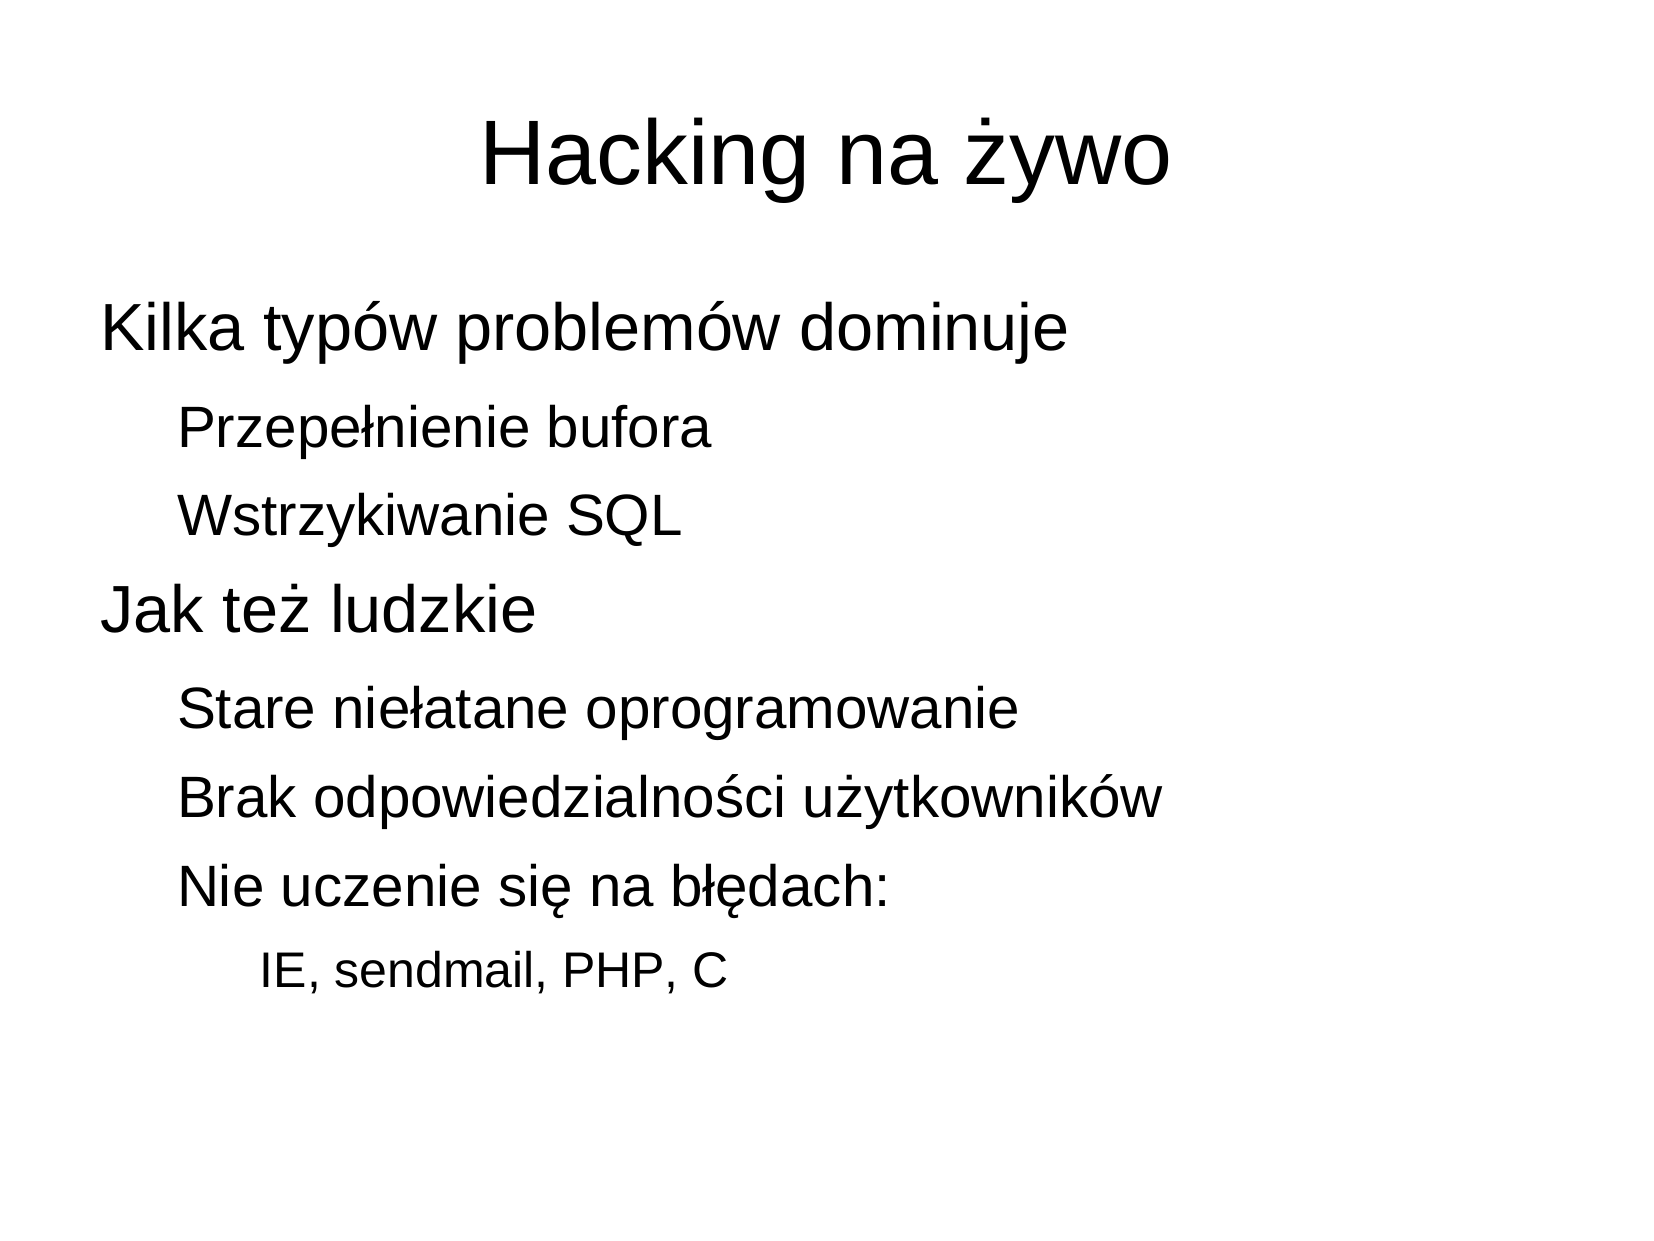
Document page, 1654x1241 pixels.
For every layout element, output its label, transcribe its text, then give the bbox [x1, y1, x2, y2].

title Hacking na żywo [82, 49, 1571, 257]
list Kilka typów problemów dominuje Przepełnienie bufora Wstrzykiwanie SQL Jak też ludzkie Stare niełatane oprogramowanie Brak odpowiedzialności użytkowników Nie uczenie się na błędach: IE, sendmail, PHP, C [82, 290, 1571, 1094]
